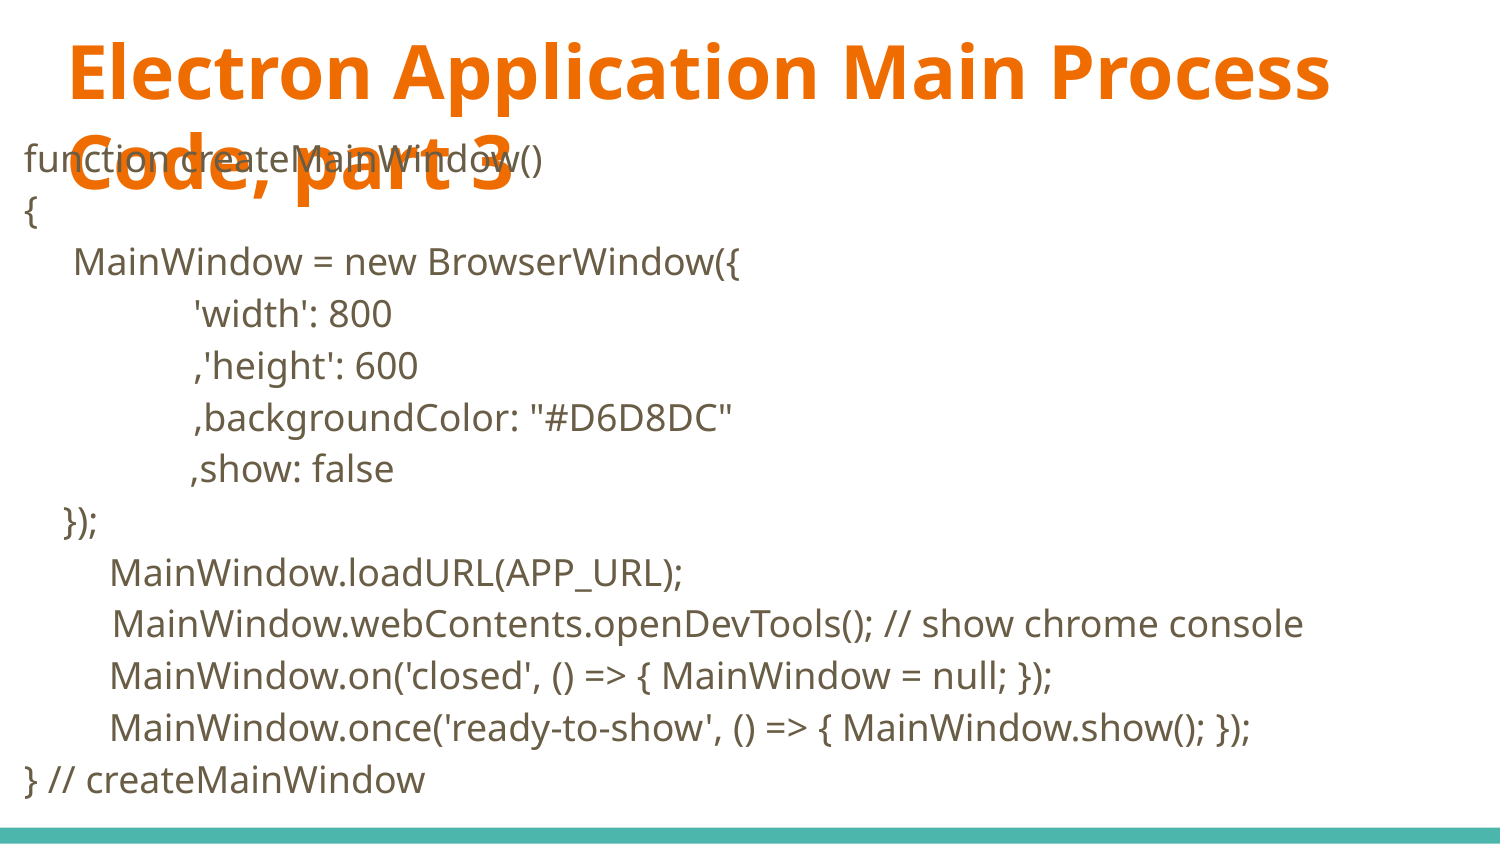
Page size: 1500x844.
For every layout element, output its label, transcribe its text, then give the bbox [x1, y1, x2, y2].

list function createMainWindow() { MainWindow = new BrowserWindow({ 'width': 800 ,'height': 600 ,backgroundColor: "#D6D8DC" ,show: false }); MainWindow.loadURL(APP_URL); MainWindow.webContents.openDevTools(); // show chrome console MainWindow.on('closed', () => { MainWindow = null; }); MainWindow.once('ready-to-show', () => { MainWindow.show(); }); } // createMainWindow [8, 113, 1500, 821]
title Electron Application Main Process Code, part 3 [51, 9, 1449, 113]
